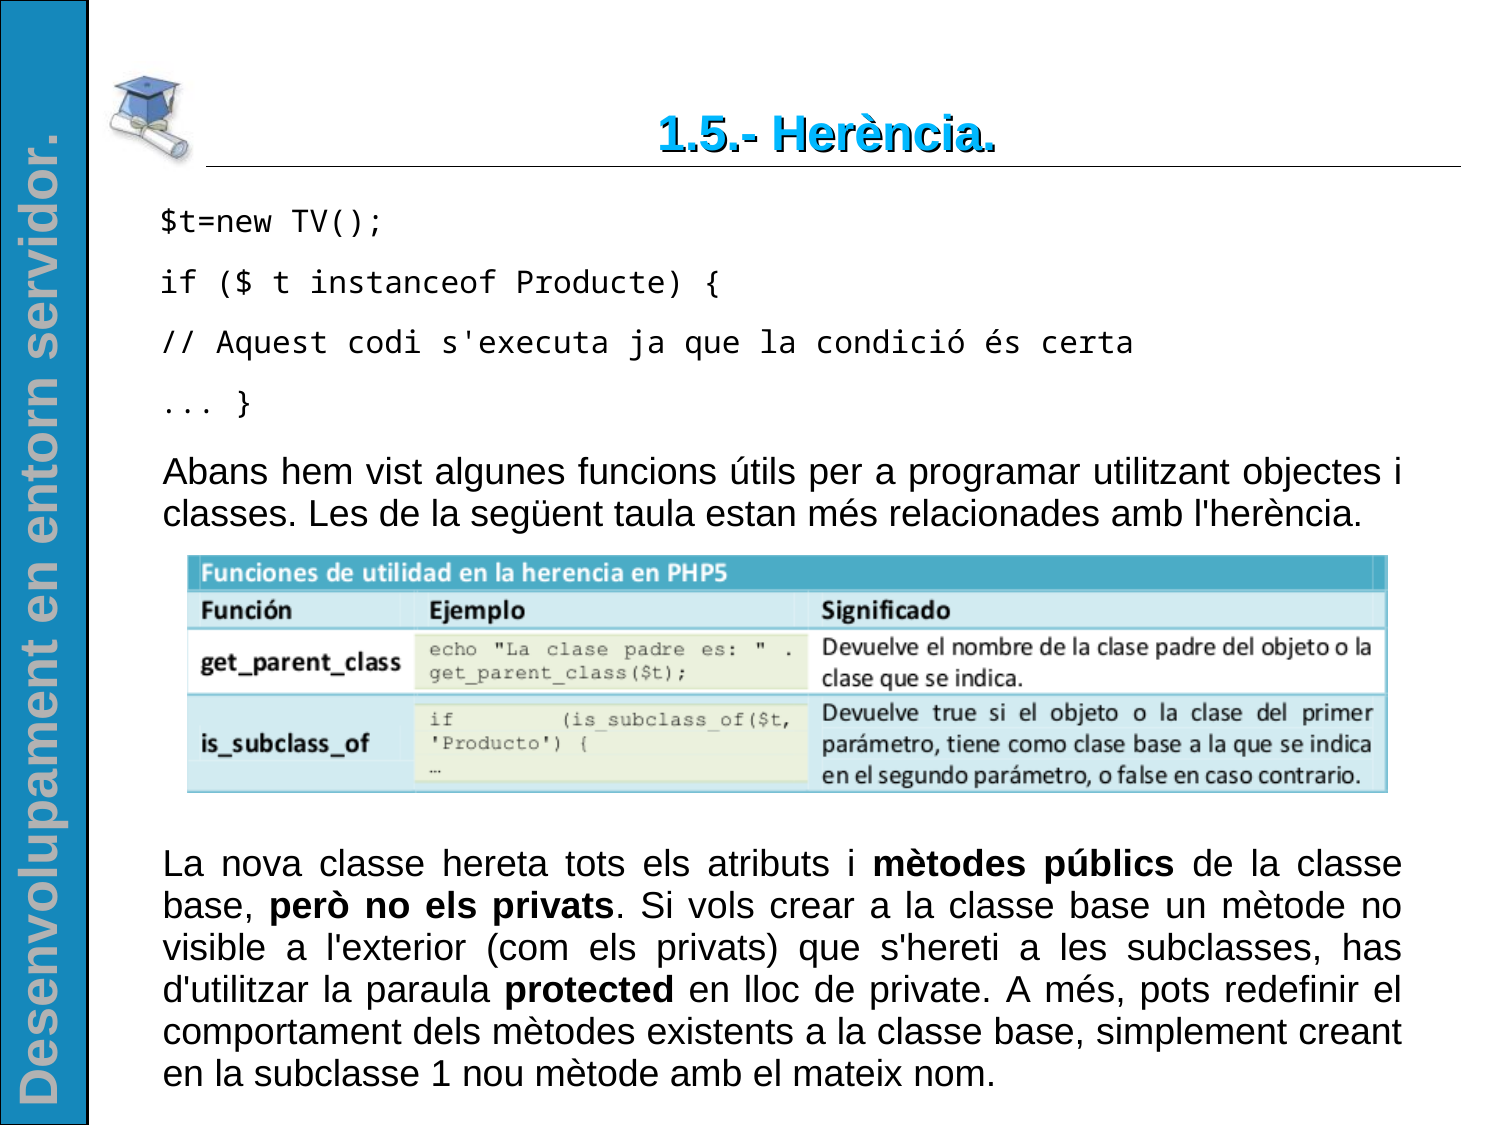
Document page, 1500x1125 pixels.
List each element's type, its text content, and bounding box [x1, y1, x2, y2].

picture [187, 555, 1388, 793]
title 1.5.- Herència. [206, 88, 1447, 178]
text_box Abans hem vist algunes funcions útils per a programar utilitzant objectes i classes. Les de la següent taula estan més relacionades amb l'herència. La nova classe hereta tots els atributs i mètodes públics de la classe base, però no els privats. Si vols crear a la classe base un mètode no visible a l'exterior (com els privats) que s'hereti a les subclasses, has d'utilitzar la paraula protected en lloc de private. A més, pots redefinir el comportament dels mètodes existents a la classe base, simplement creant en la subclasse 1 nou mètode amb el mateix nom. [147, 442, 1418, 1102]
text_box $t=new TV(); if ($ t instanceof Producte) { // Aquest codi s'executa ja que la condició és certa ... } [144, 219, 1477, 443]
picture [93, 61, 206, 174]
